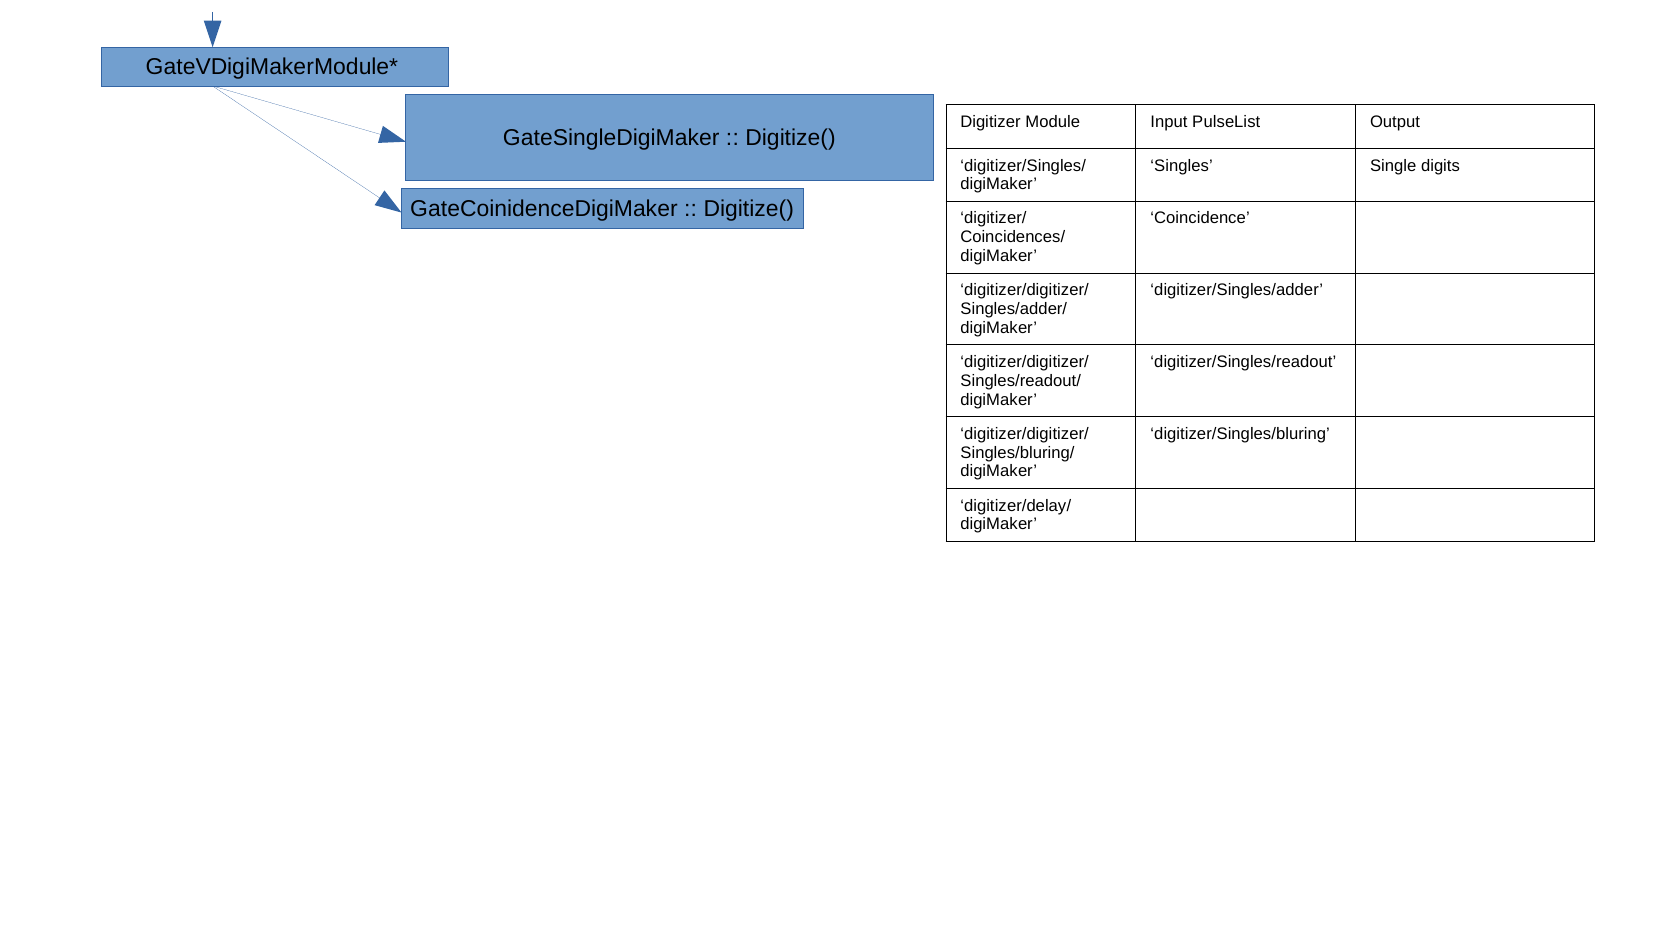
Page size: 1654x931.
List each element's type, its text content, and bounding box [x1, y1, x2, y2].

table_cell ‘digitizer/digitizer/Singles/bluring/digiMaker’ [947, 417, 1135, 488]
table_cell ‘digitizer/delay/digiMaker’ [947, 489, 1135, 541]
table_cell ‘Coincidence’ [1136, 202, 1355, 273]
text_box GateSingleDigiMaker :: Digitize() [405, 94, 934, 181]
table_cell ‘digitizer/Singles/adder’ [1136, 274, 1355, 344]
table_cell ‘Singles’ [1136, 149, 1355, 201]
table_header Output [1356, 105, 1594, 148]
table_cell [1356, 274, 1594, 344]
table_cell ‘digitizer/digitizer/Singles/readout/digiMaker’ [947, 345, 1135, 416]
table_cell ‘digitizer/Coincidences/digiMaker’ [947, 202, 1135, 273]
text_box GateVDigiMakerModule* [101, 47, 449, 87]
table_cell Single digits [1356, 149, 1594, 201]
table_cell ‘digitizer/digitizer/Singles/adder/digiMaker’ [947, 274, 1135, 344]
table_header Digitizer Module [947, 105, 1135, 148]
table_cell ‘digitizer/Singles/digiMaker’ [947, 149, 1135, 201]
text_box GateCoinidenceDigiMaker :: Digitize() [401, 188, 804, 229]
table_cell [1356, 489, 1594, 541]
table_cell [1356, 345, 1594, 416]
table_cell ‘digitizer/Singles/bluring’ [1136, 417, 1355, 488]
table_cell [1356, 417, 1594, 488]
table_header Input PulseList [1136, 105, 1355, 148]
table_cell [1356, 202, 1594, 273]
table_cell ‘digitizer/Singles/readout’ [1136, 345, 1355, 416]
table_cell [1136, 489, 1355, 541]
